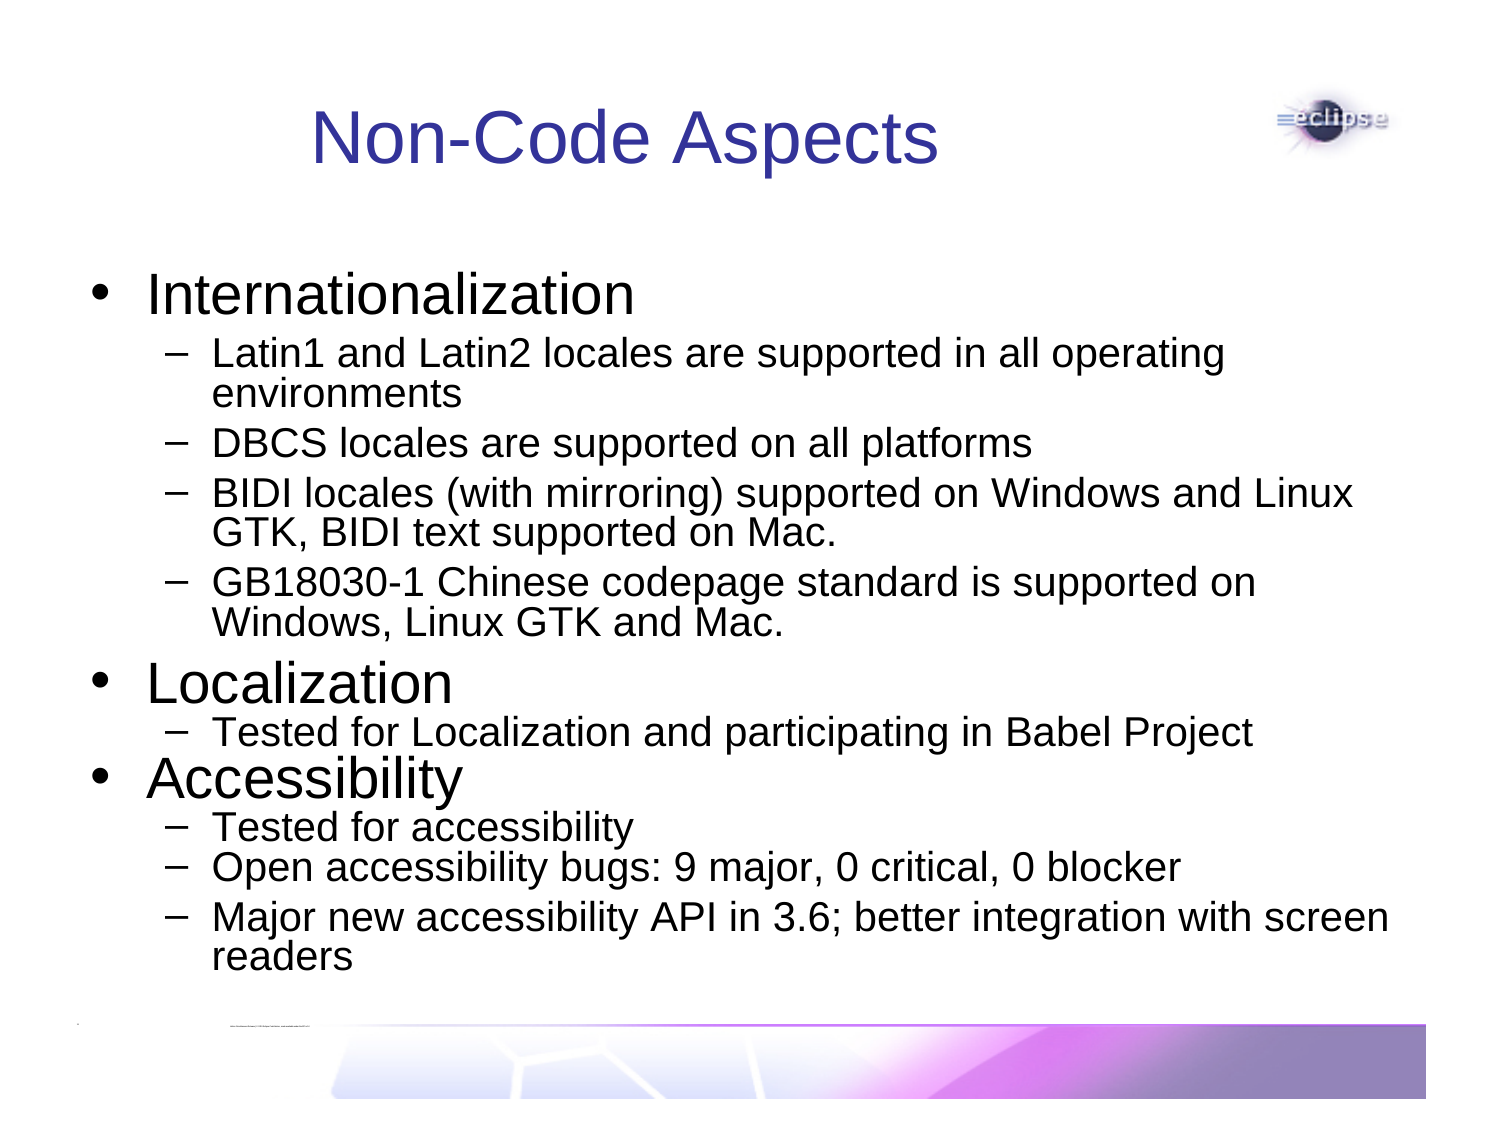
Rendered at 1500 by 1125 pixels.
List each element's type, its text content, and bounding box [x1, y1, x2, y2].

picture [1257, 42, 1408, 193]
title Non-Code Aspects [74, 45, 1176, 233]
list Internationalization Latin1 and Latin2 locales are supported in all operating environments DBCS locales are supported on all platforms BIDI locales (with mirroring) supported on Windows and Linux GTK, BIDI text supported on Mac. GB18030-1 Chinese codepage standard is supported on Windows, Linux GTK and Mac. Localization Tested for Localization and participating in Babel Project Accessibility Tested for accessibility Open accessibility bugs: 9 major, 0 critical, 0 blocker Major new accessibility API in 3.6; better integration with screen readers [75, 262, 1426, 1125]
